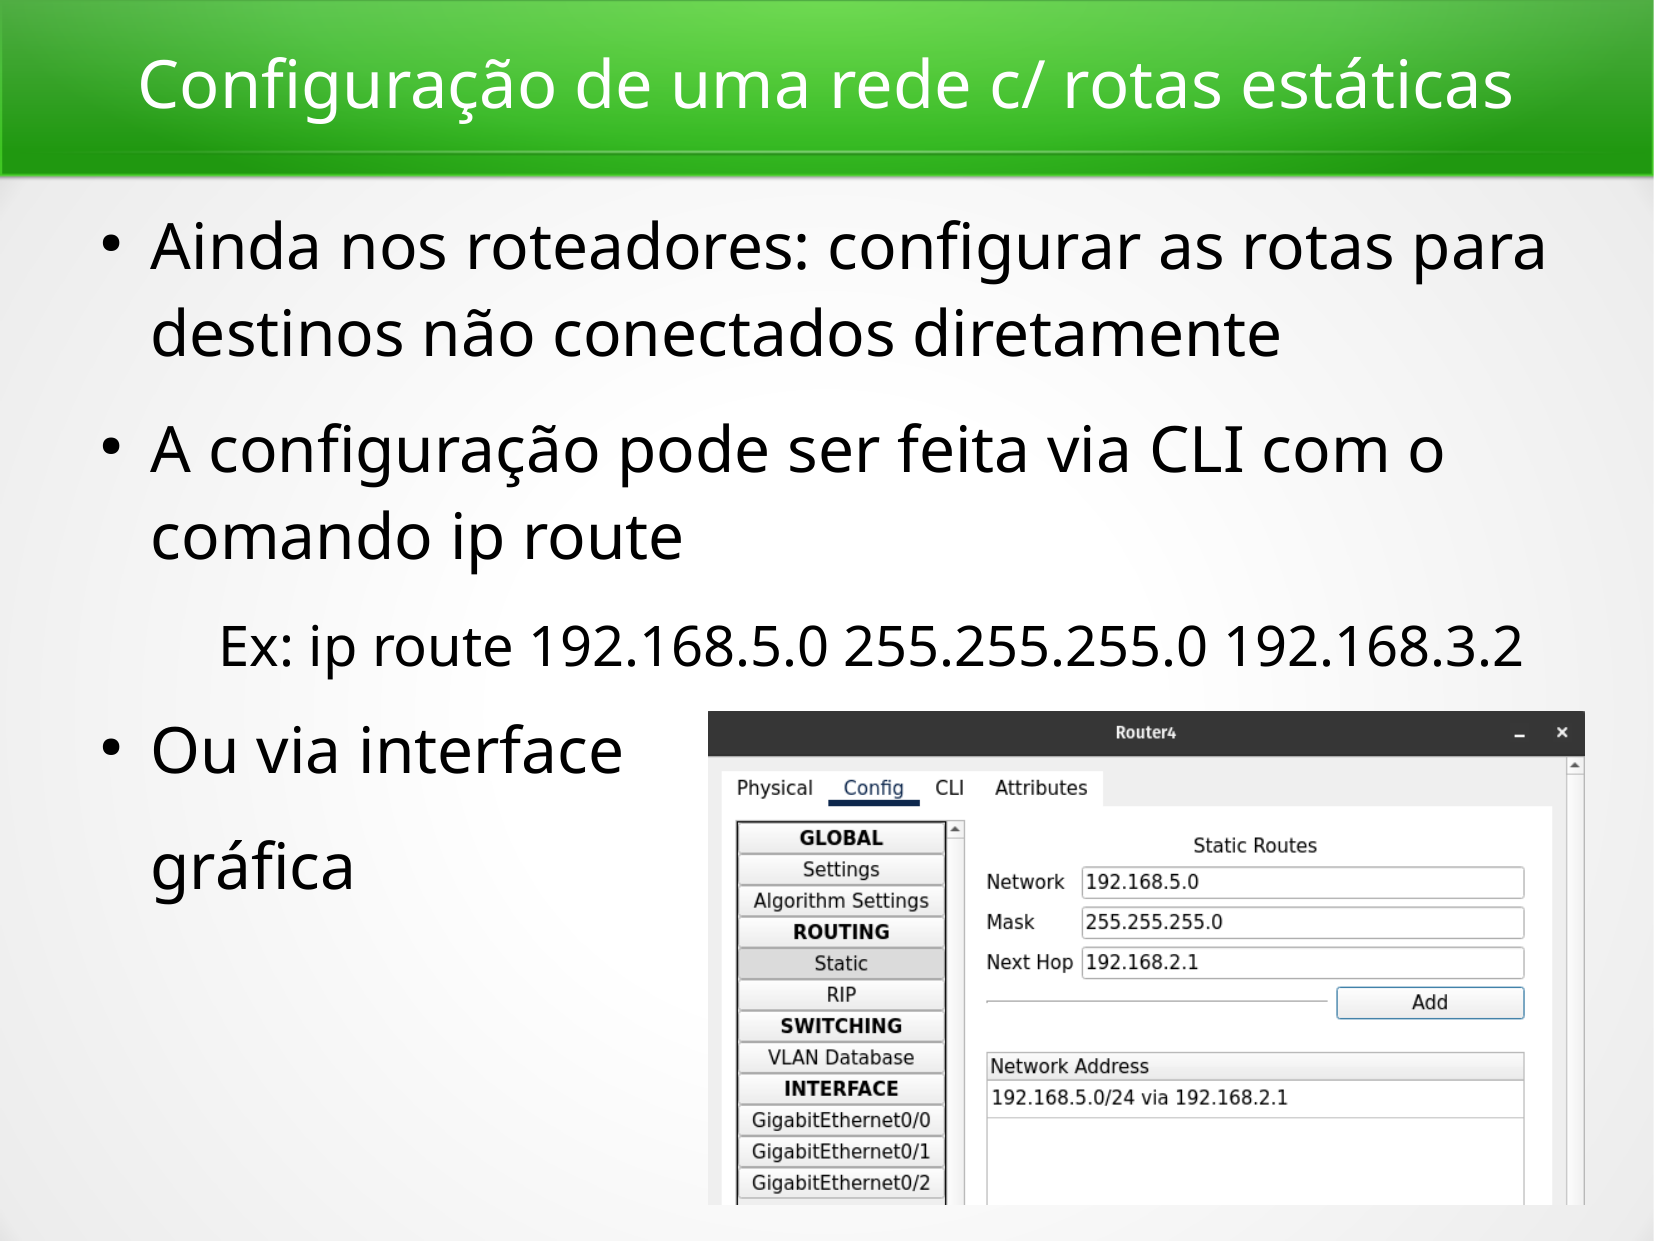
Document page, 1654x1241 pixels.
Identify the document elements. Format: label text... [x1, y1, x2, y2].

list Ainda nos roteadores: configurar as rotas para destinos não conectados diretamente A configuração pode ser feita via CLI com o comando ip route Ex: ip route 192.168.5.0 255.255.255.0 192.168.3.2 Ou via interface gráfica [82, 200, 1571, 921]
picture [0, 0, 1654, 1241]
title Configuração de uma rede c/ rotas estáticas [82, 11, 1571, 154]
